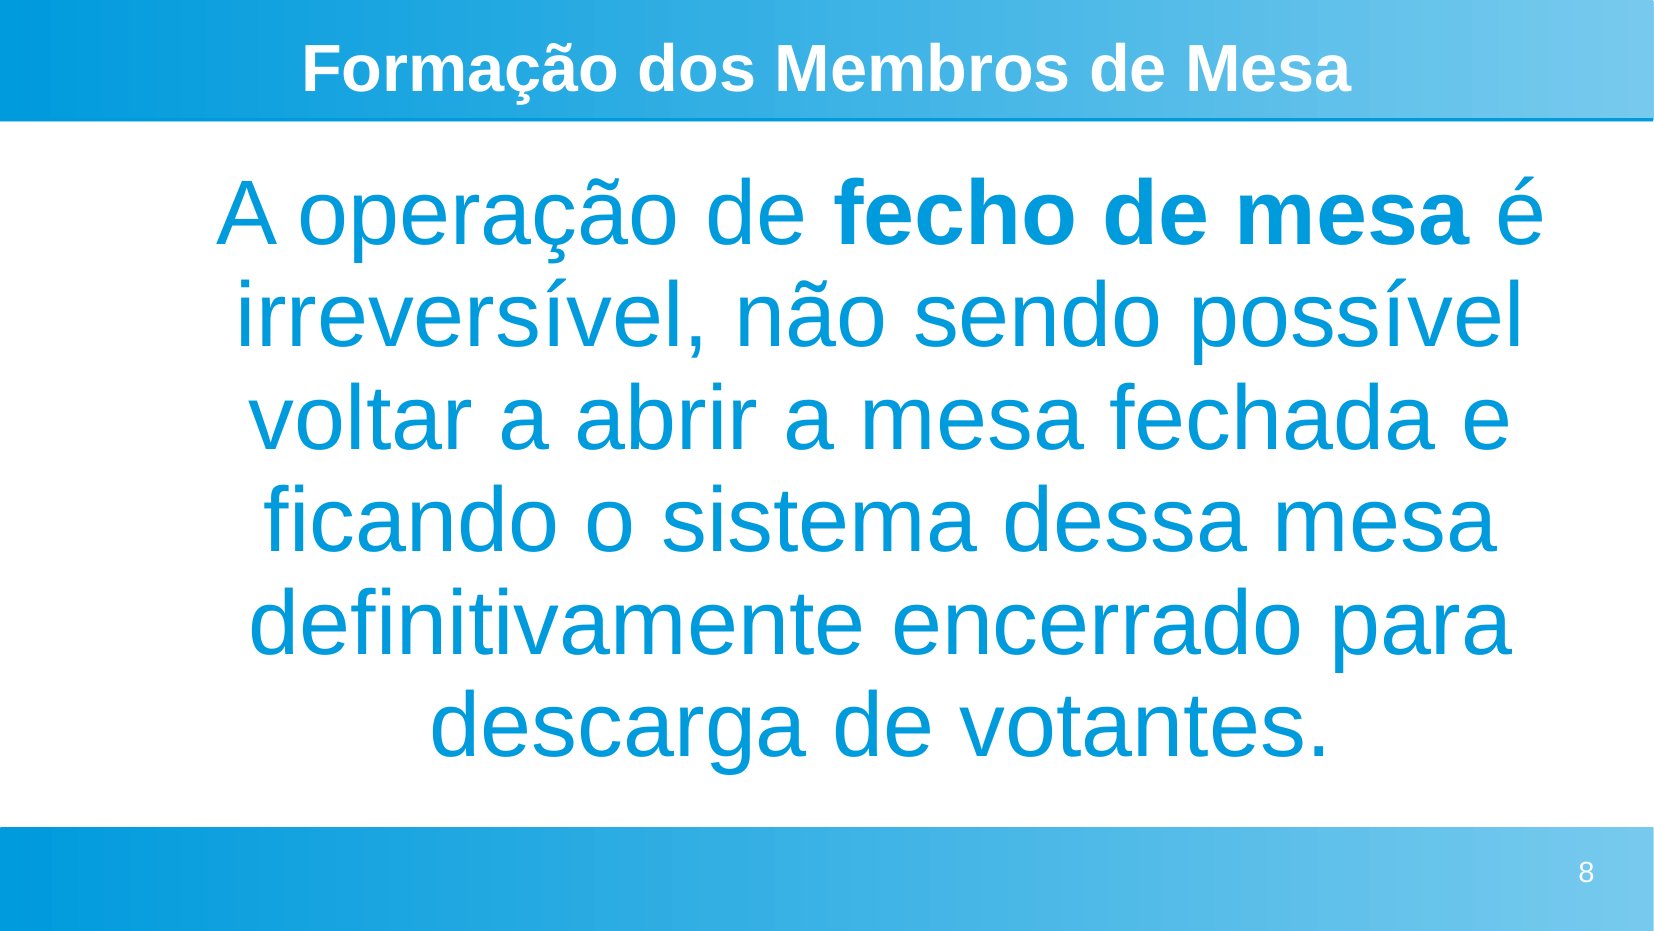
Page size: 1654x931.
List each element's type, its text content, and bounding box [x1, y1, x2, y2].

list A operação de fecho de mesa é irreversível, não sendo possível voltar a abrir a mesa fechada e ficando o sistema dessa mesa definitivamente encerrado para descarga de votantes. [72, 153, 1620, 784]
title Formação dos Membros de Mesa [59, 29, 1595, 108]
